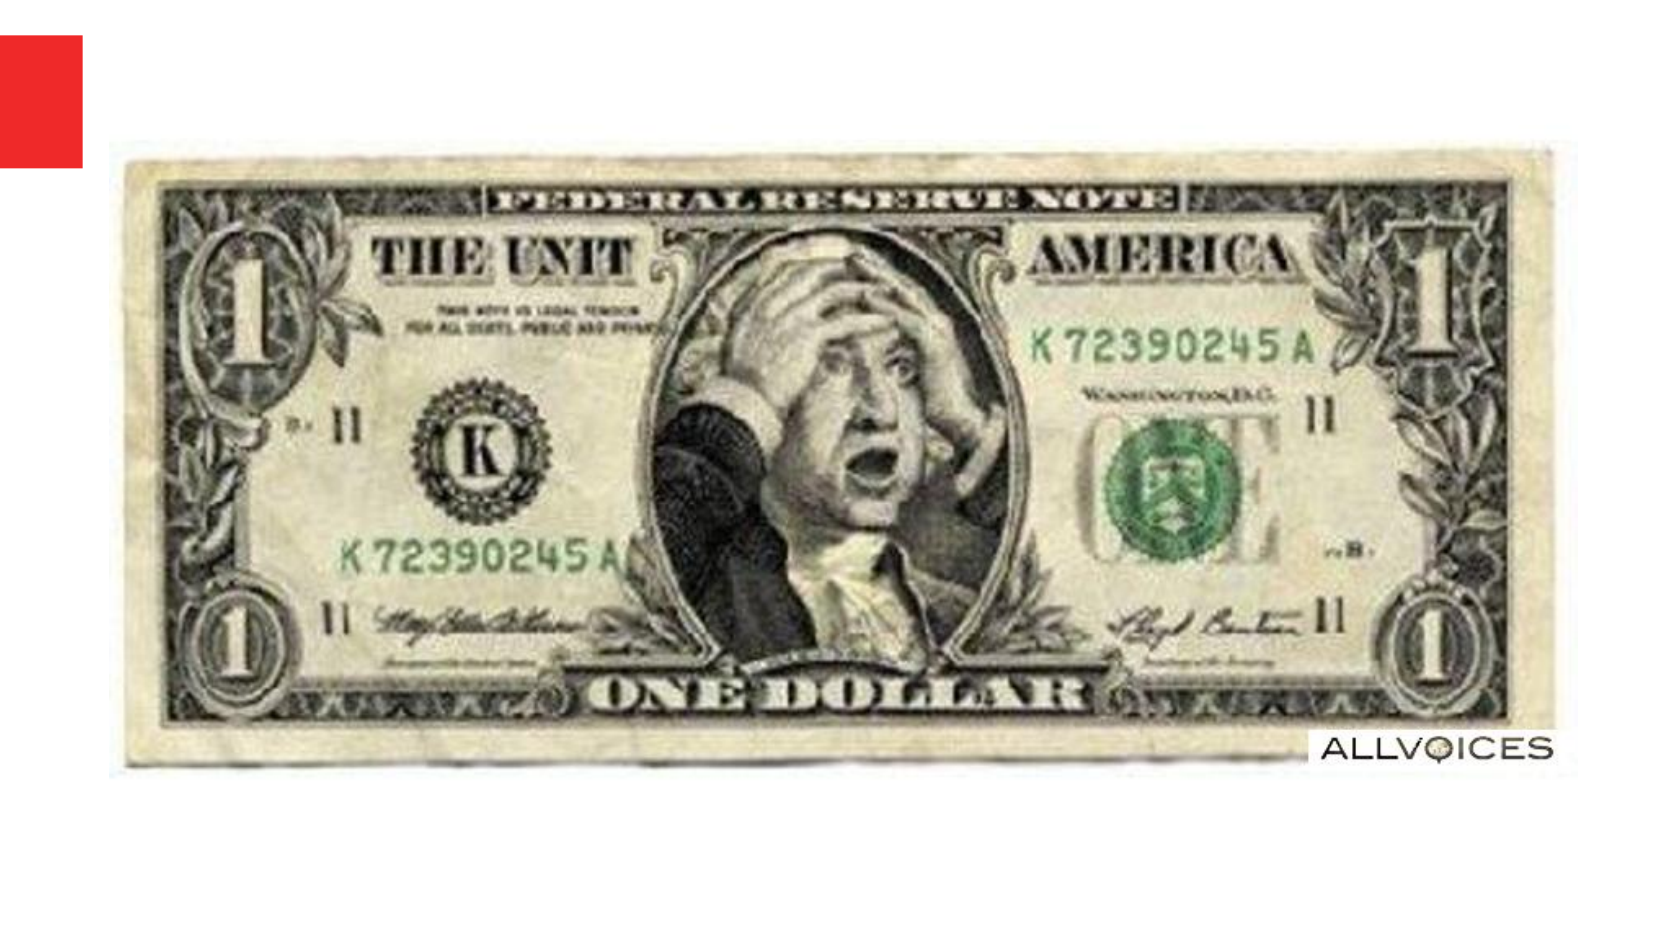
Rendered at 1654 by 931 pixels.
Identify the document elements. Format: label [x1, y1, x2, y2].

picture [109, 0, 1578, 926]
